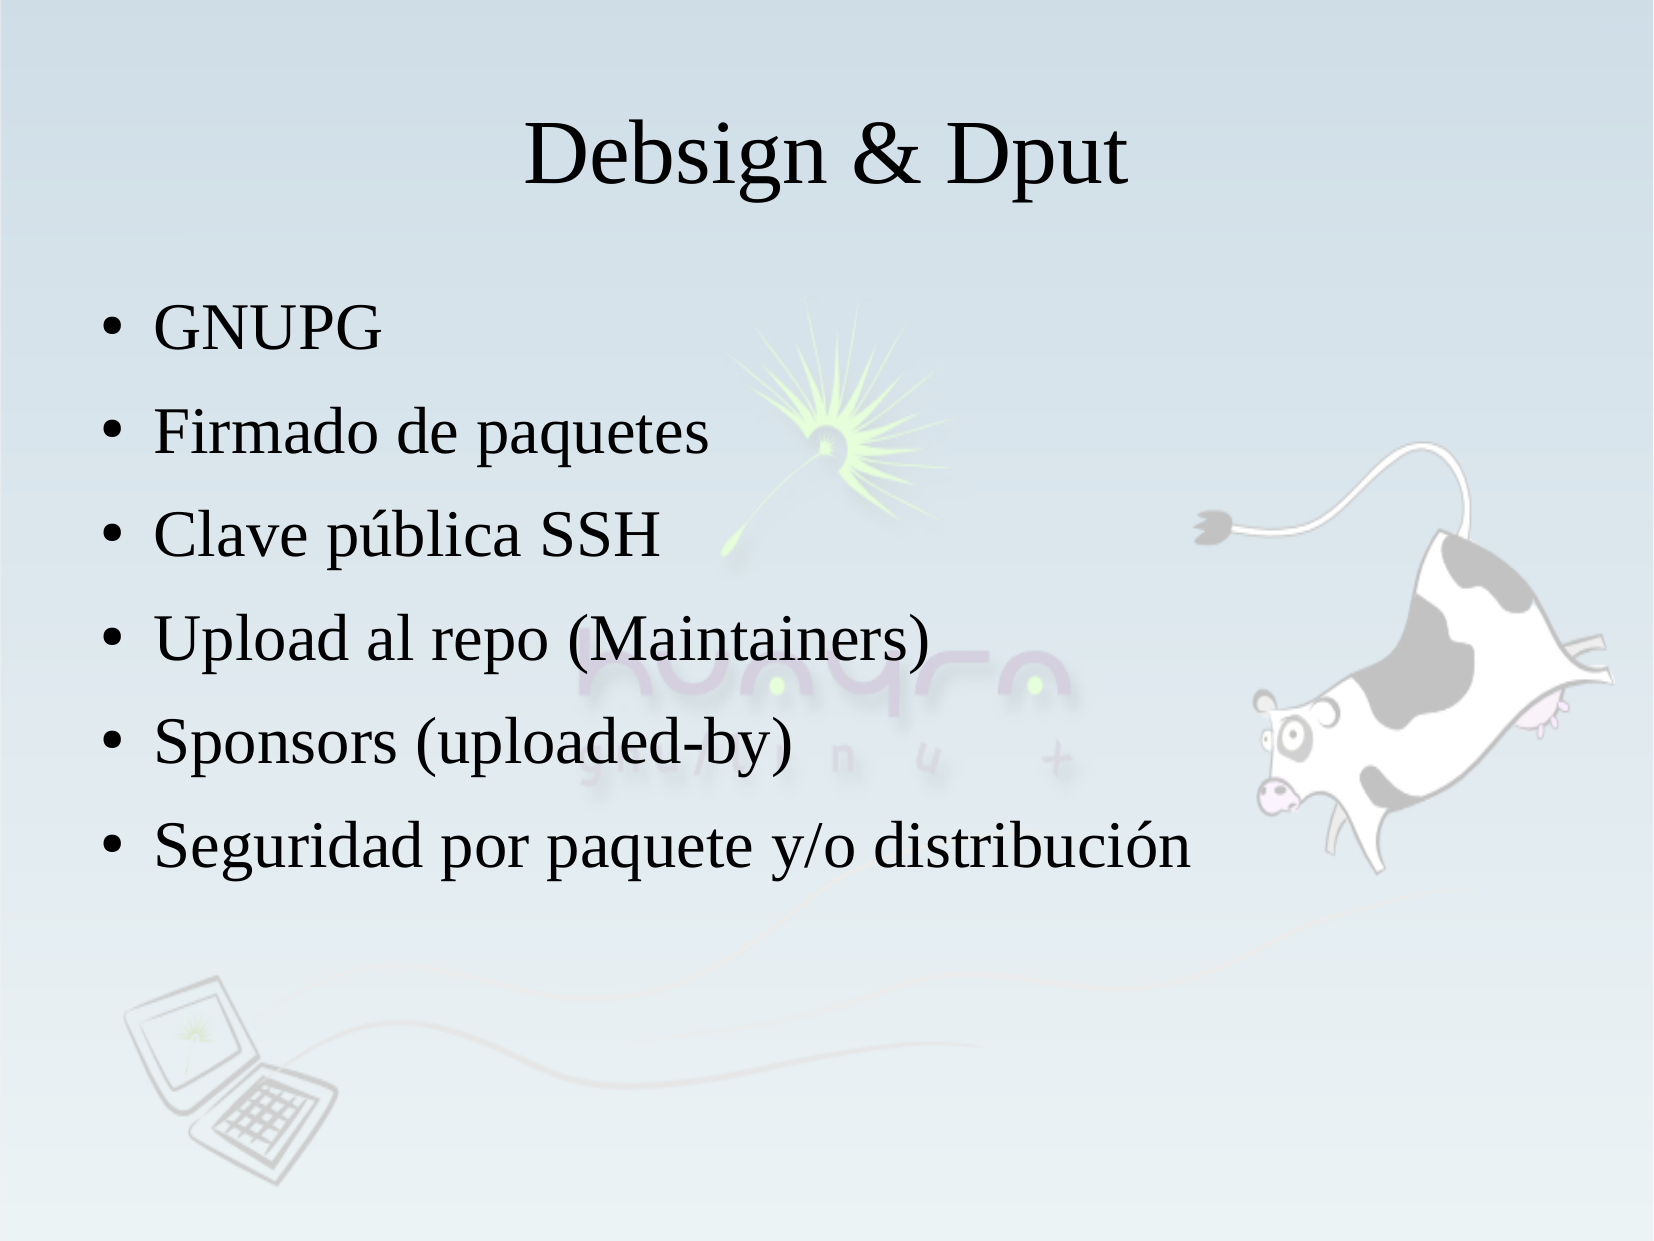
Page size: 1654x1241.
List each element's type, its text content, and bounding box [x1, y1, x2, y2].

list GNUPG Firmado de paquetes Clave pública SSH Upload al repo (Maintainers) Sponsors (uploaded-by) Seguridad por paquete y/o distribución [82, 290, 1538, 1010]
title Debsign & Dput [82, 49, 1571, 257]
picture [0, 0, 1654, 1241]
